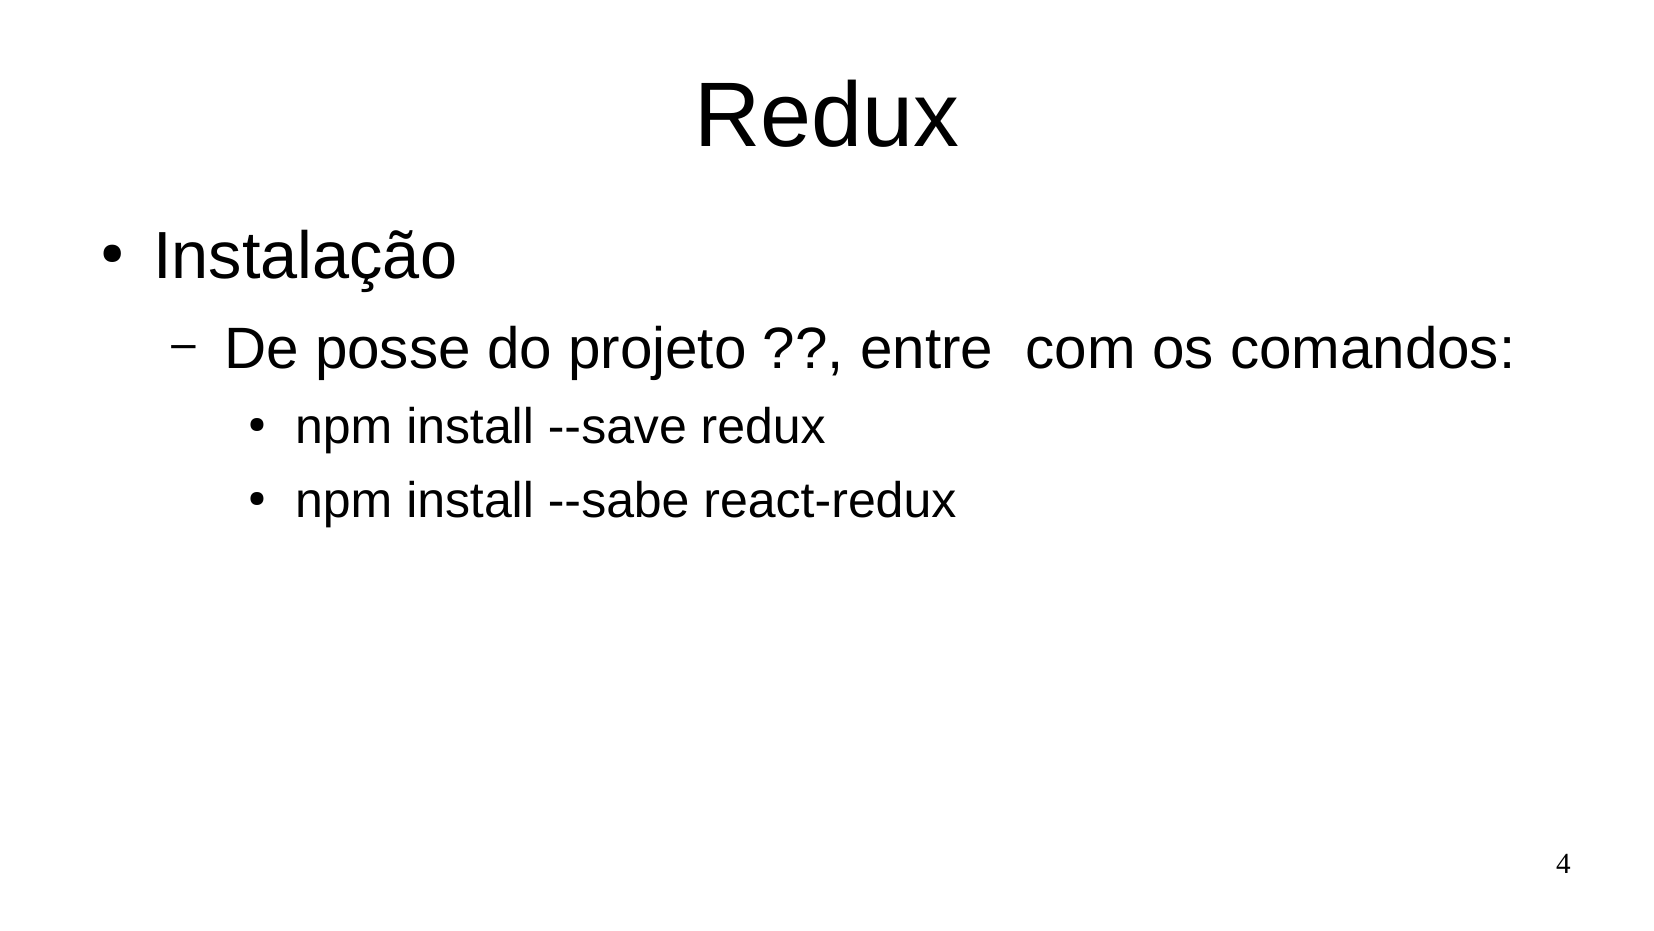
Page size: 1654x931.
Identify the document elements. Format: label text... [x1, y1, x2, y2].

list Instalação De posse do projeto ??, entre com os comandos: npm install --save redux npm install --sabe react-redux [82, 217, 1571, 758]
title Redux [82, 37, 1571, 193]
